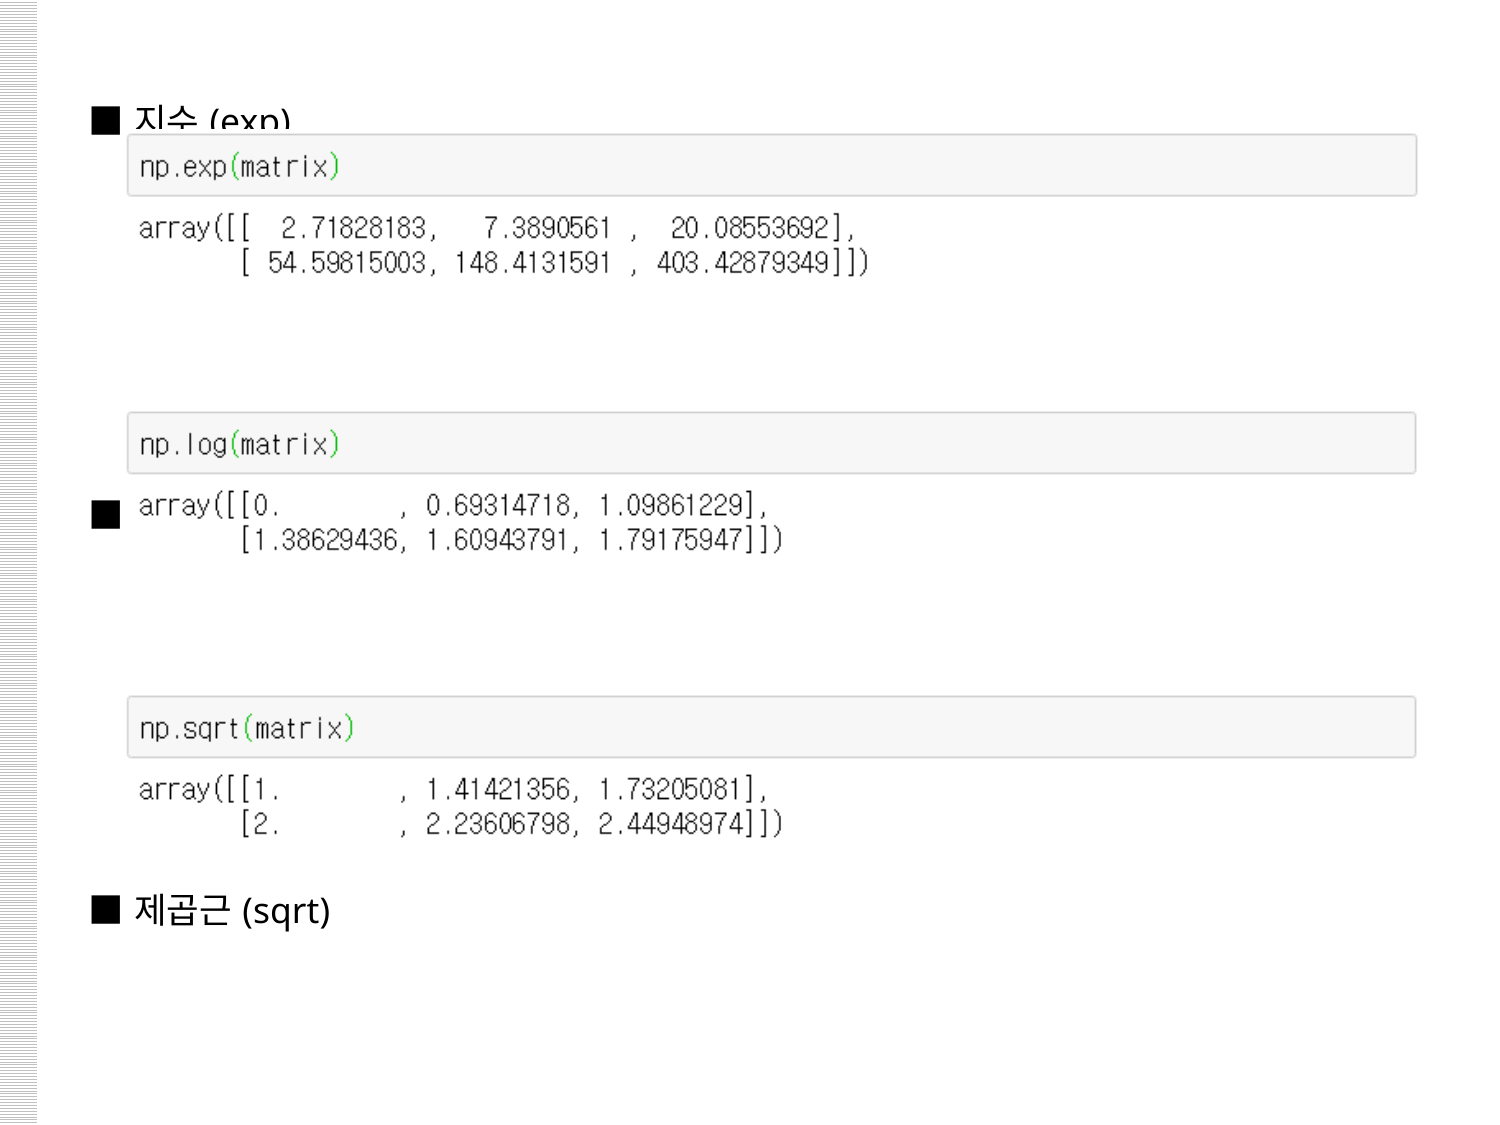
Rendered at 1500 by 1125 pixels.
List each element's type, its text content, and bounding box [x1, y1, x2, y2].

picture [124, 129, 1421, 293]
picture [124, 407, 1420, 571]
text_box ■ 지수 (exp) ■ 로그 (log) ■ 제곱근 (sqrt) [73, 33, 1453, 990]
picture [124, 691, 1420, 854]
